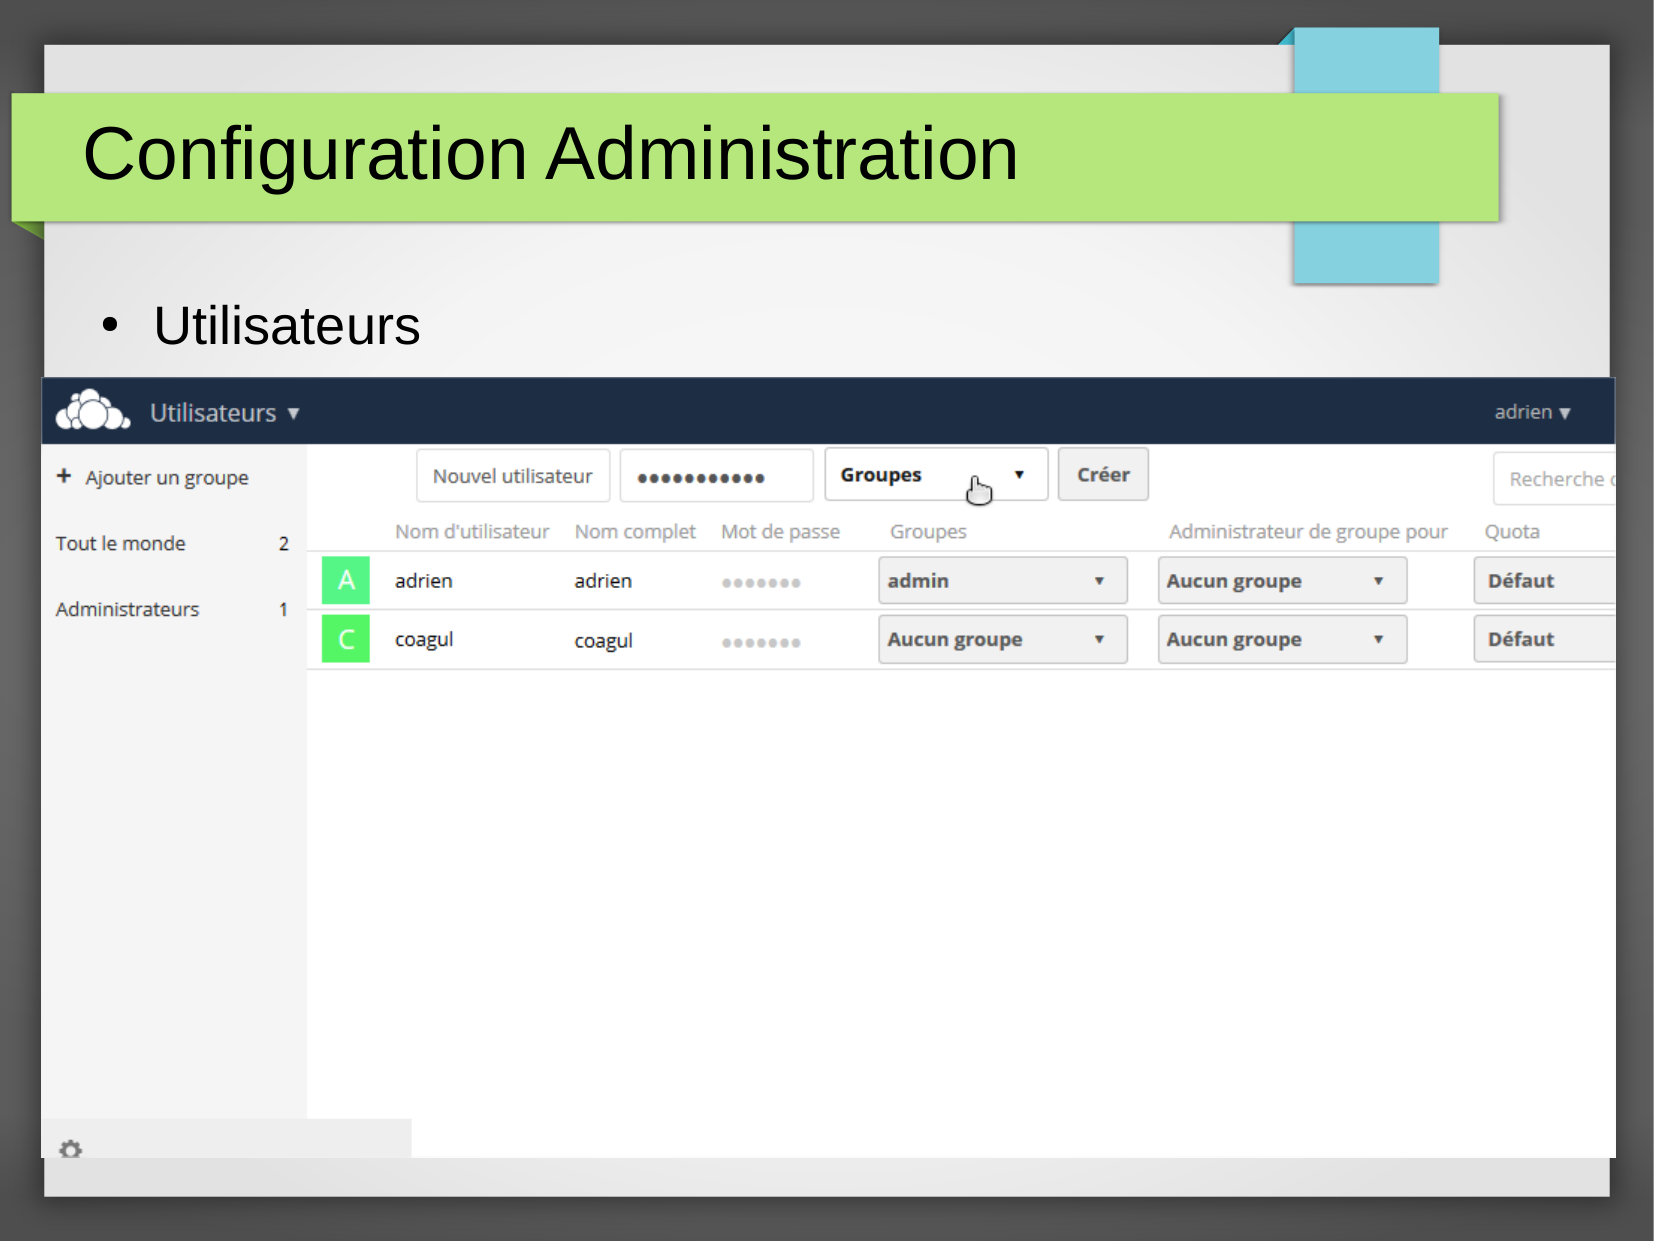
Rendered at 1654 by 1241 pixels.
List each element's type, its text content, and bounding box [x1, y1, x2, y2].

title Configuration Administration [82, 94, 1264, 213]
picture [0, 0, 1654, 1241]
list Utilisateurs [82, 295, 1571, 377]
